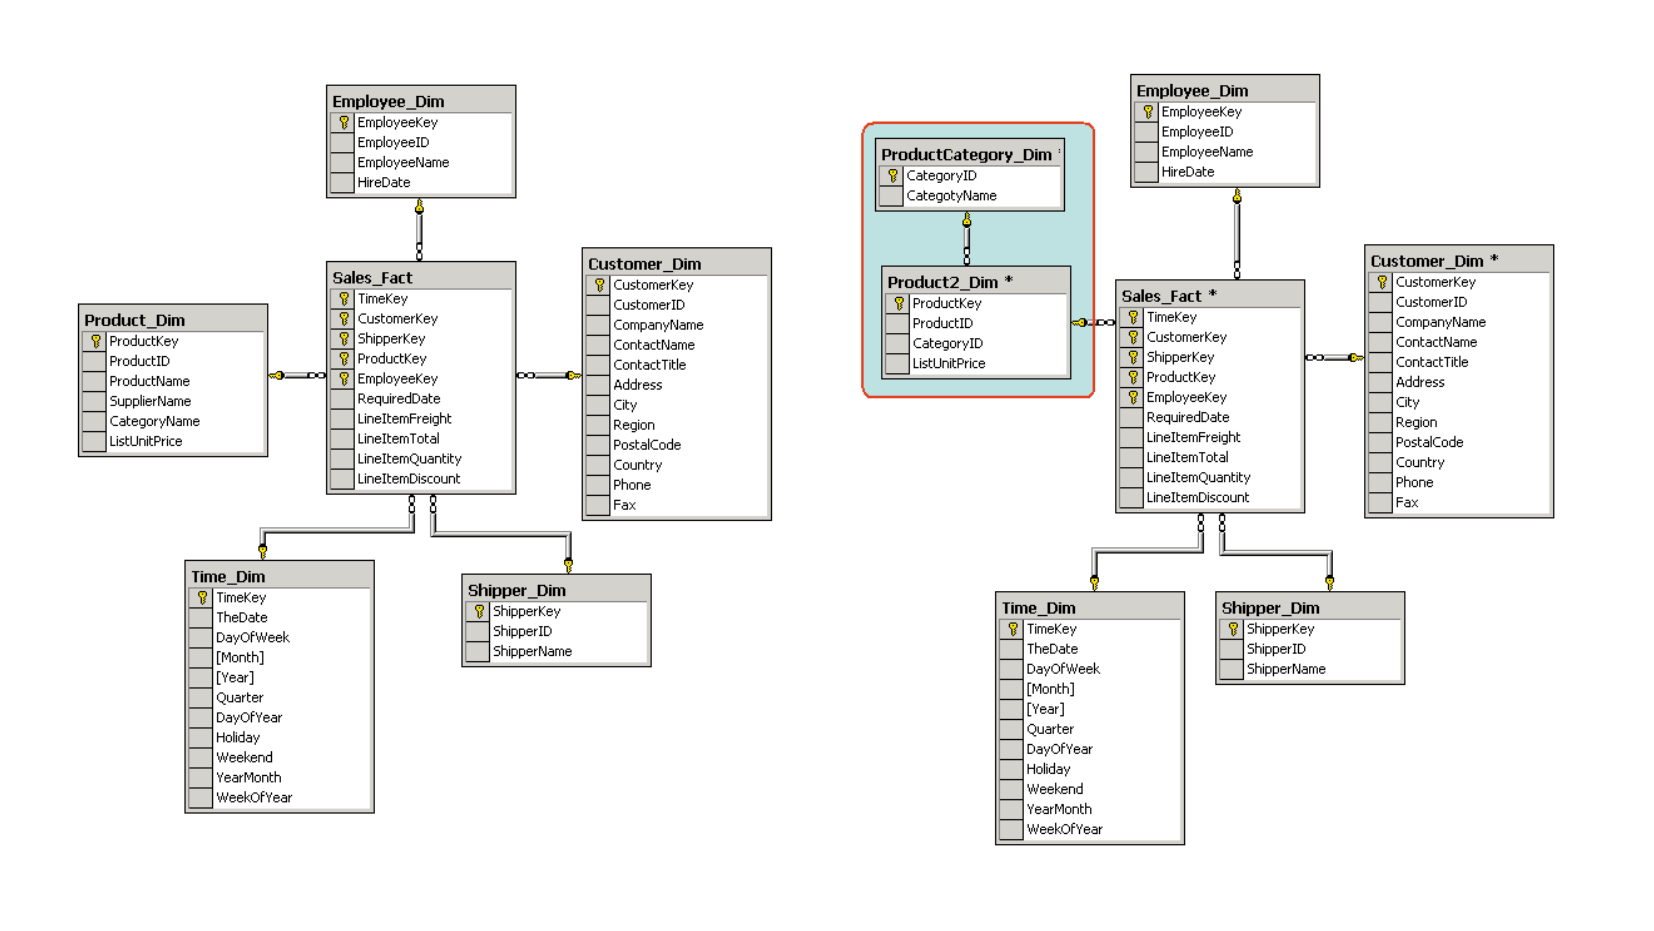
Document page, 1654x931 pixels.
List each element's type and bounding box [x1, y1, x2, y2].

subtitle [82, 60, 1571, 871]
picture [73, 76, 781, 826]
picture [855, 59, 1567, 858]
